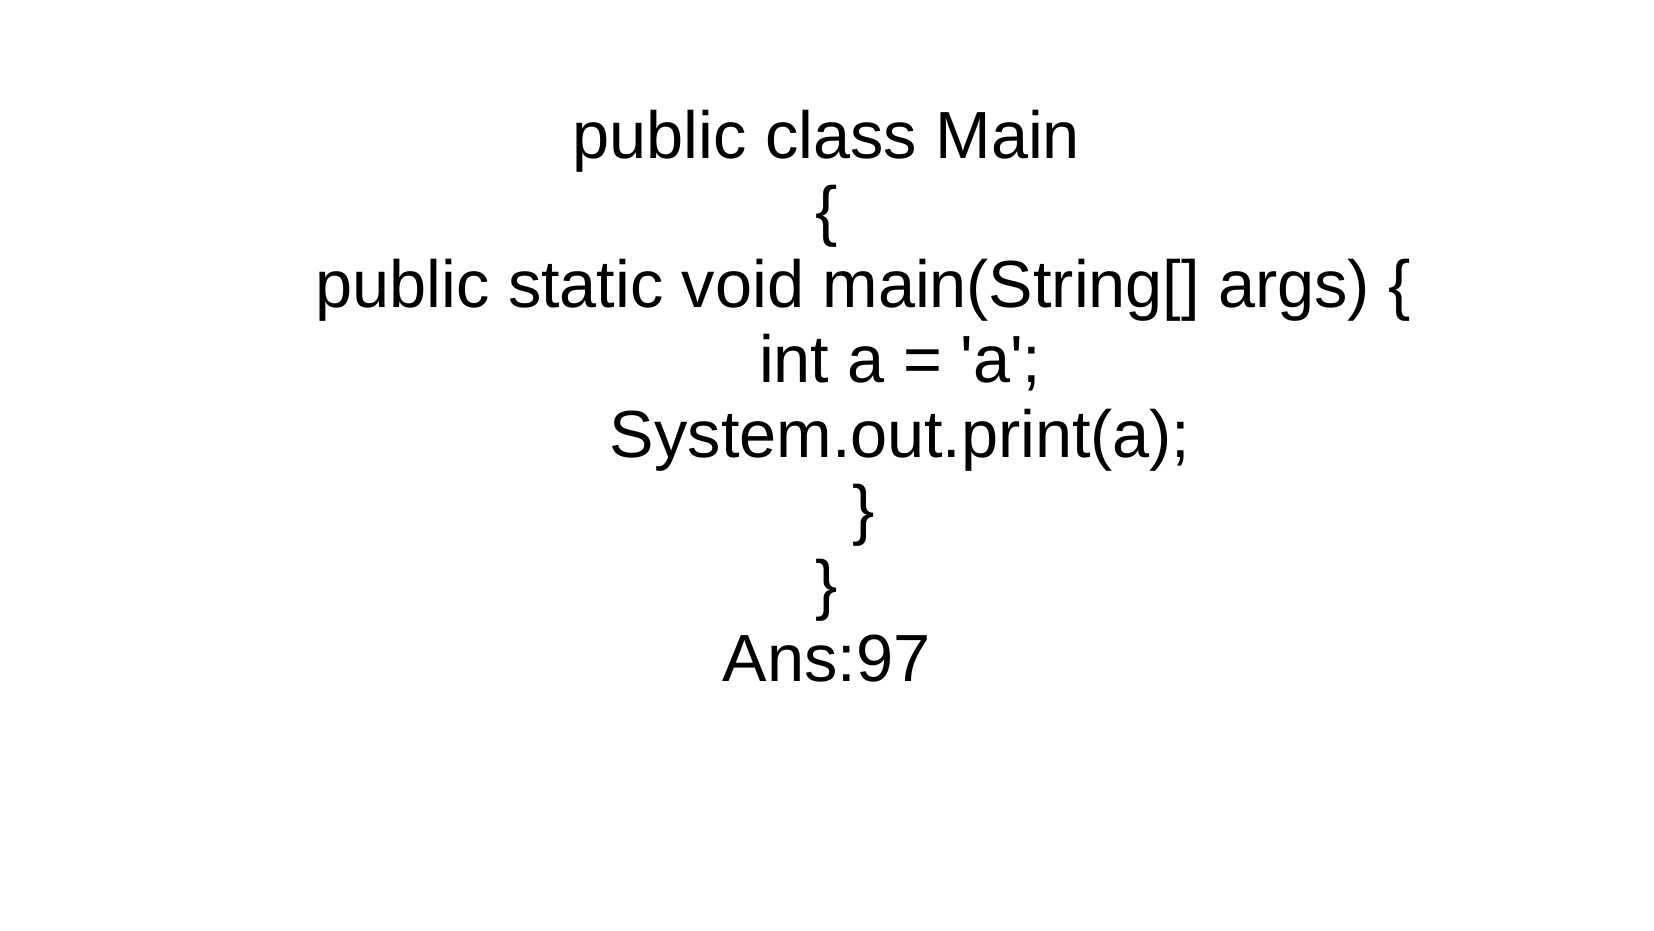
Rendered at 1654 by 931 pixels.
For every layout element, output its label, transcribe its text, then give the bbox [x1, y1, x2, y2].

subtitle public class Main { public static void main(String[] args) { int a = 'a'; System.out.print(a); } } Ans:97 [82, 37, 1571, 757]
